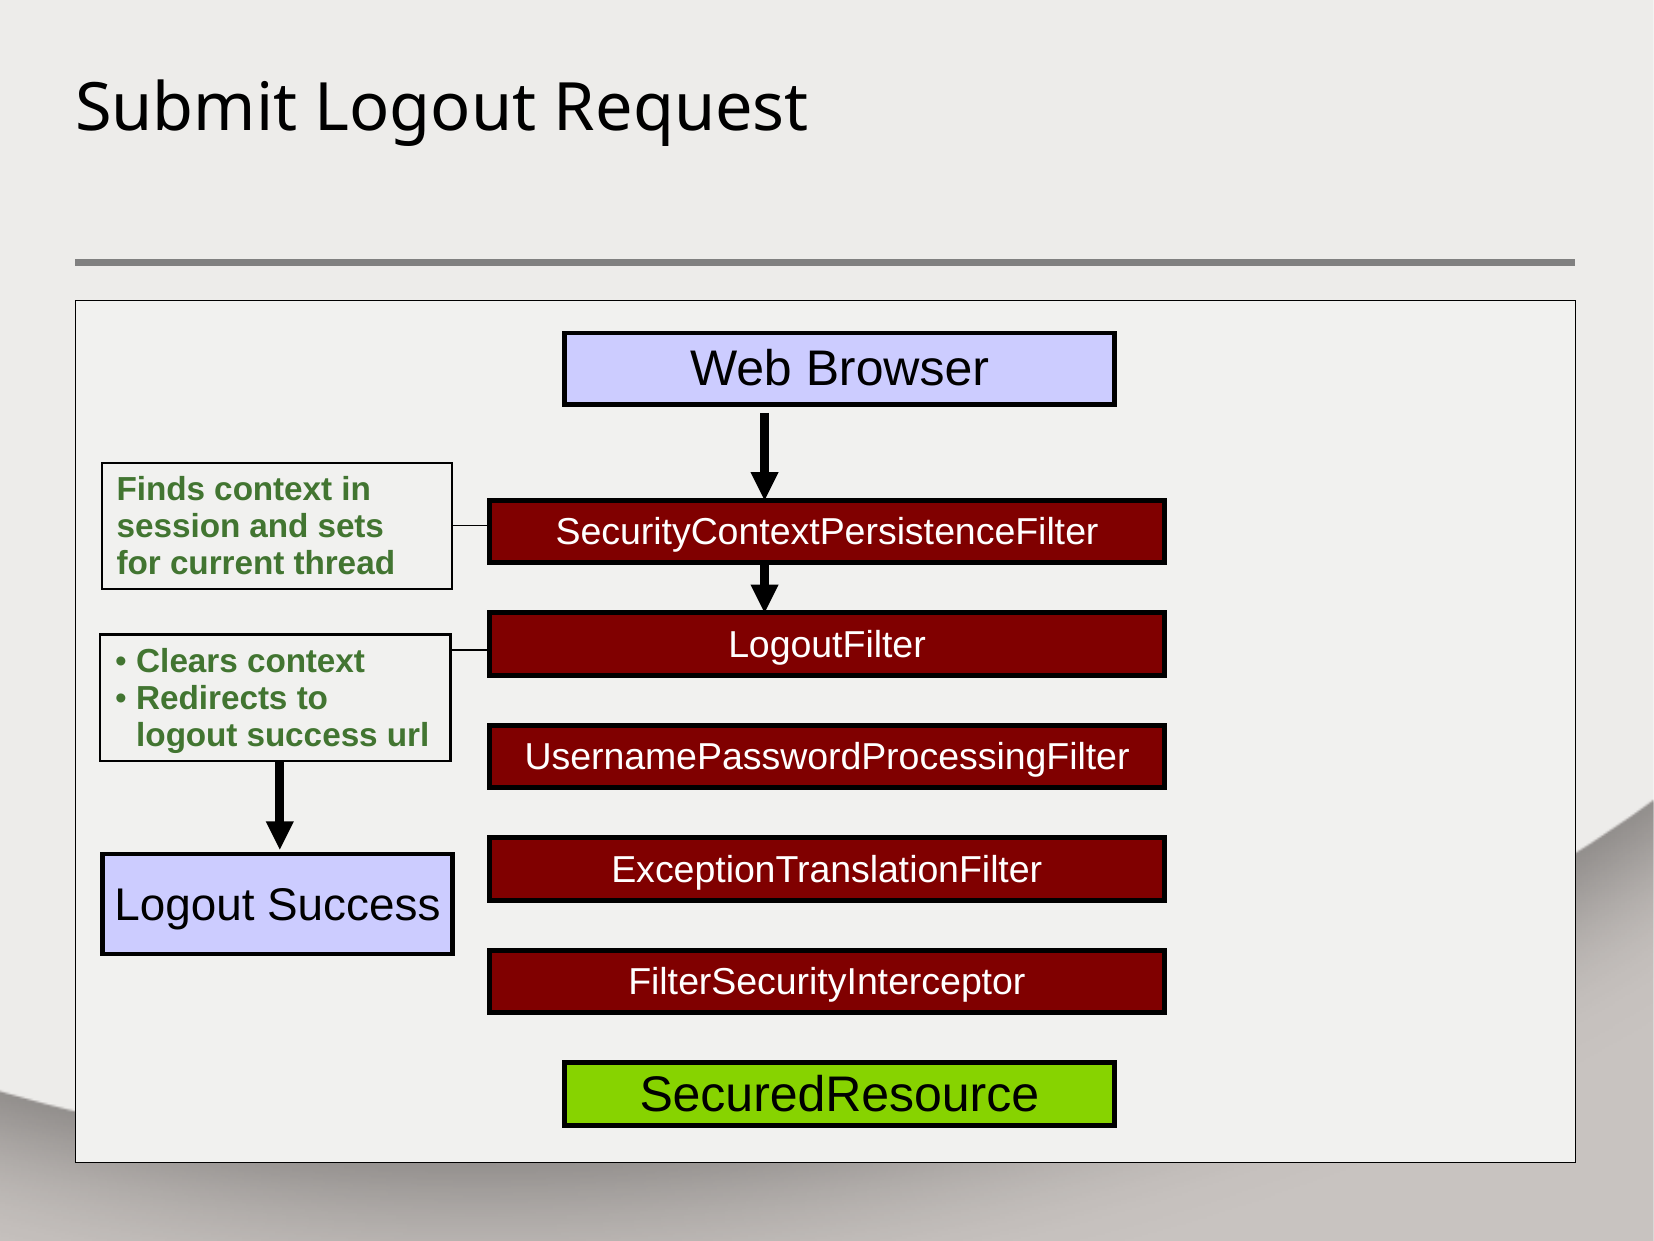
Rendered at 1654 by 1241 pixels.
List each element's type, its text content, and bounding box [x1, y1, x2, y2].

text_box [75, 300, 1576, 1163]
picture [0, 0, 1654, 1241]
text_box FilterSecurityInterceptor [489, 950, 1165, 1013]
text_box SecurityContextPersistenceFilter [489, 500, 1165, 563]
text_box ExceptionTranslationFilter [489, 837, 1165, 901]
text_box Web Browser [564, 333, 1115, 405]
text_box UsernamePasswordProcessingFilter [489, 725, 1165, 788]
text_box Clears context Redirects to logout success url [100, 634, 451, 762]
title Submit Logout Request [75, 75, 1576, 226]
text_box Logout Success [102, 853, 453, 955]
text_box Finds context in session and sets for current thread [101, 462, 453, 590]
text_box LogoutFilter [489, 612, 1165, 676]
text_box SecuredResource [564, 1062, 1115, 1126]
